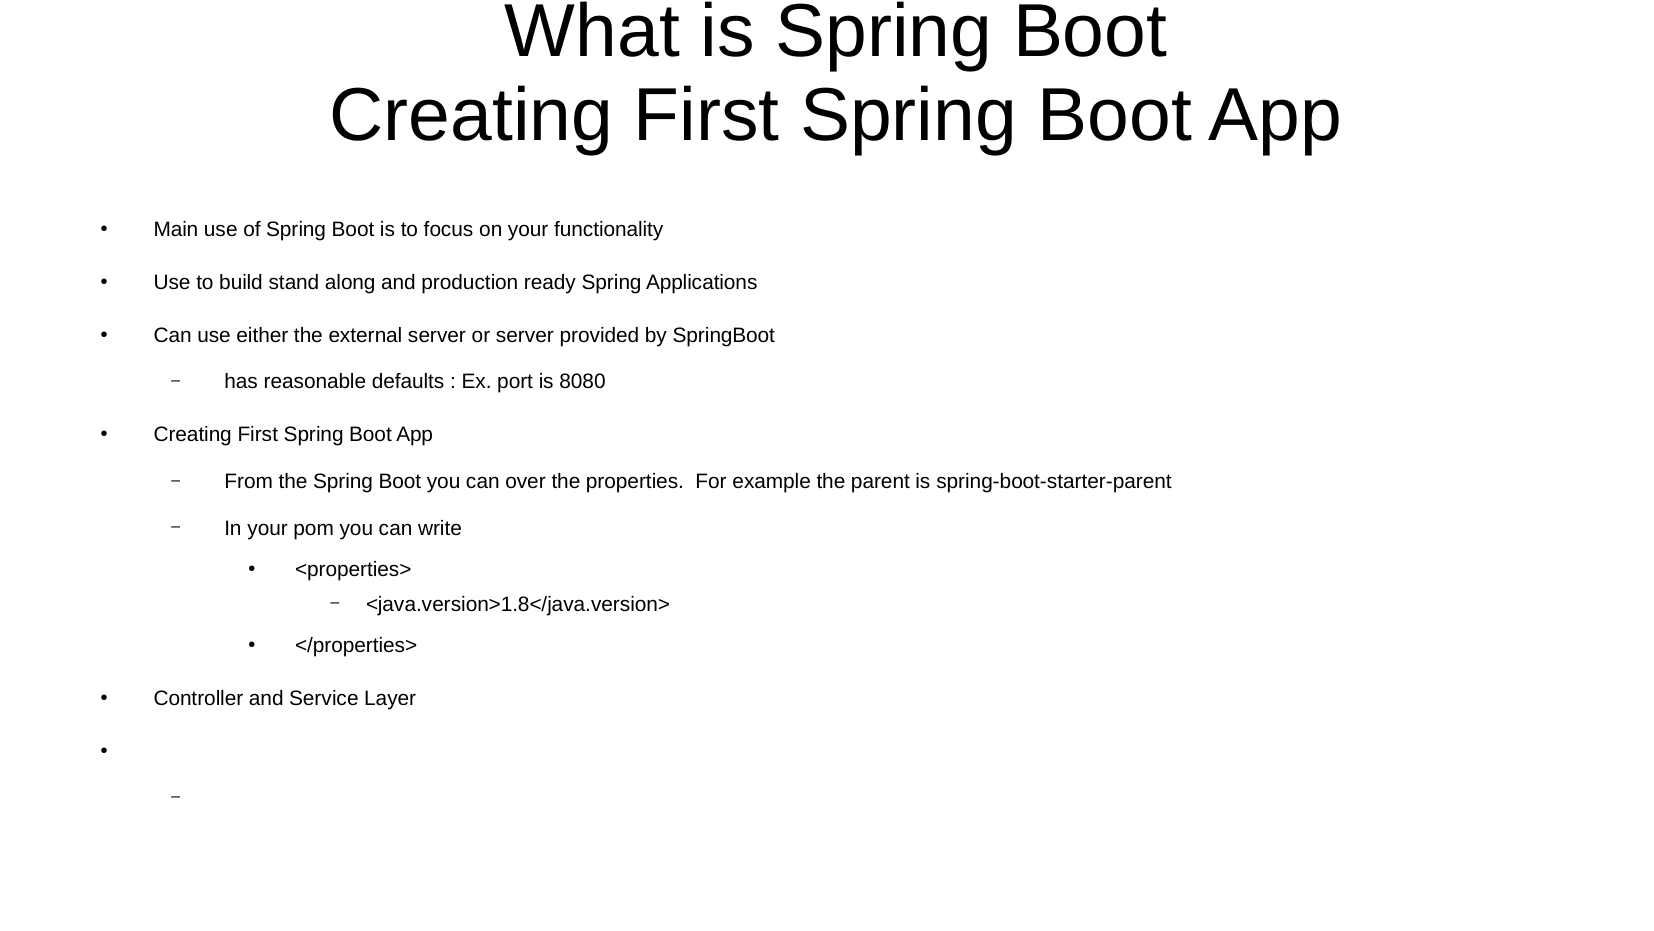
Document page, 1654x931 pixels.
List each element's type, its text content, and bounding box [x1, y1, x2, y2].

title What is Spring Boot Creating First Spring Boot App [82, 0, 1591, 217]
list Main use of Spring Boot is to focus on your functionality Use to build stand along and production ready Spring Applications Can use either the external server or server provided by SpringBoot has reasonable defaults : Ex. port is 8080 Creating First Spring Boot App From the Spring Boot you can over the properties. For example the parent is spring-boot-starter-parent In your pom you can write <properties> <java.version>1.8</java.version> </properties> Controller and Service Layer [82, 217, 1636, 916]
